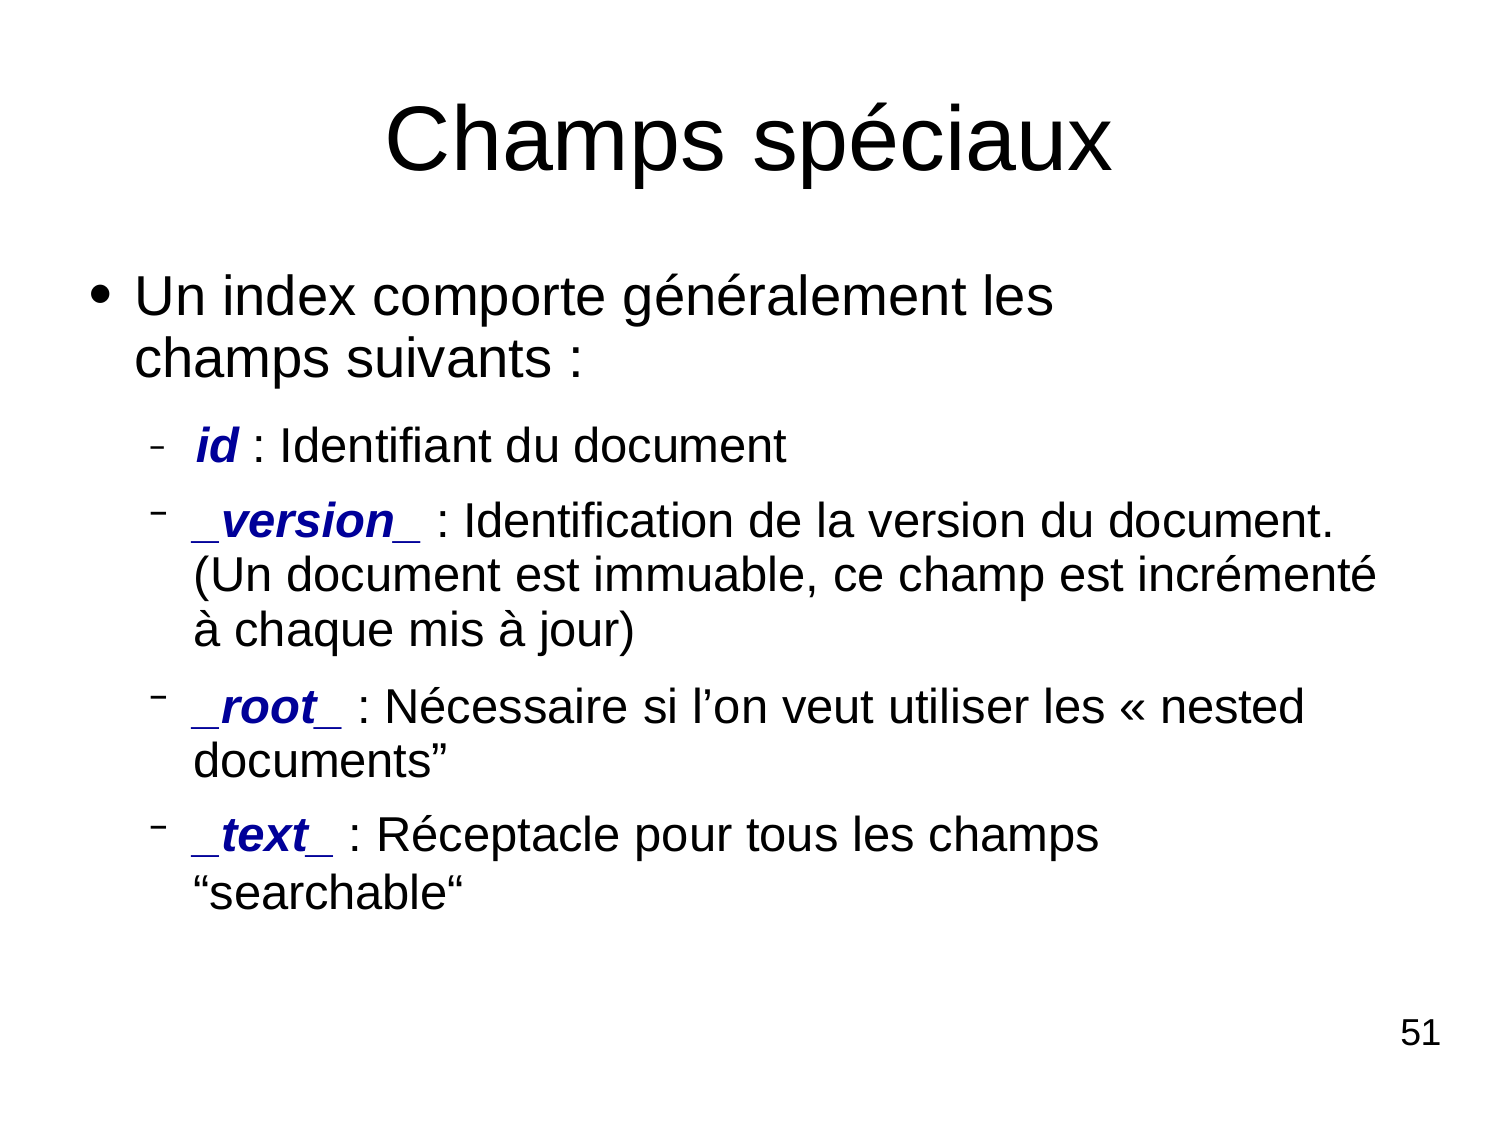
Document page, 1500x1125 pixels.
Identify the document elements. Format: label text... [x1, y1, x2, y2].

slide_number 51 [1373, 1009, 1451, 1125]
text_box Un index comporte généralement les champs suivants : [132, 255, 1265, 389]
text_box ● [87, 273, 112, 306]
title Champs spéciaux [87, 26, 1413, 267]
text_box – id : Identifiant du document _version_ : Identification de la version du document. (Un document est immuable, ce champ est incrémenté à chaque mis à jour) _root_ : Nécessaire si l’on veut utiliser les « nested documents” _text_ : Réceptacle pour tous les champs “searchable“ [147, 390, 1387, 920]
